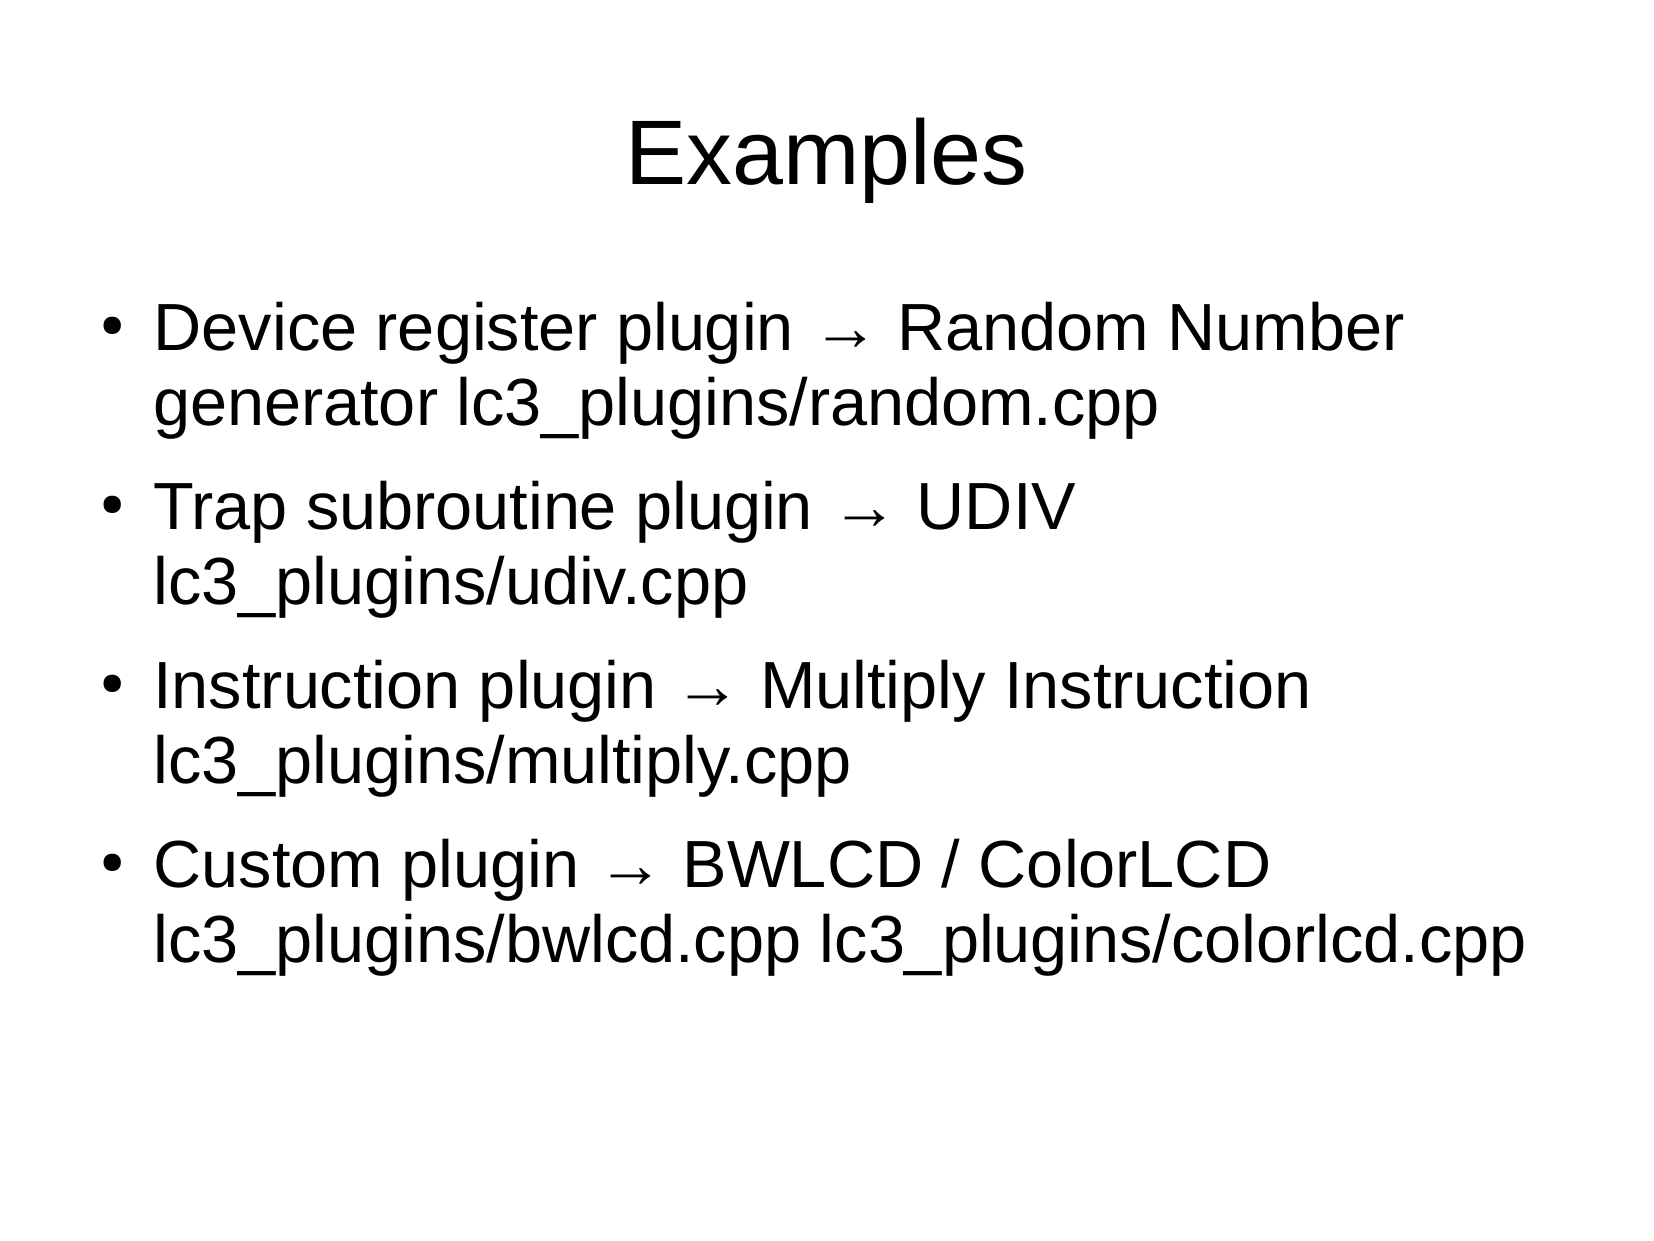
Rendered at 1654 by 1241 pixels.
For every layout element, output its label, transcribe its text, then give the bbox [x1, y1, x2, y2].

list Device register plugin → Random Number generator lc3_plugins/random.cpp Trap subroutine plugin → UDIV lc3_plugins/udiv.cpp Instruction plugin → Multiply Instruction lc3_plugins/multiply.cpp Custom plugin → BWLCD / ColorLCD lc3_plugins/bwlcd.cpp lc3_plugins/colorlcd.cpp [82, 290, 1571, 1010]
title Examples [82, 49, 1571, 257]
